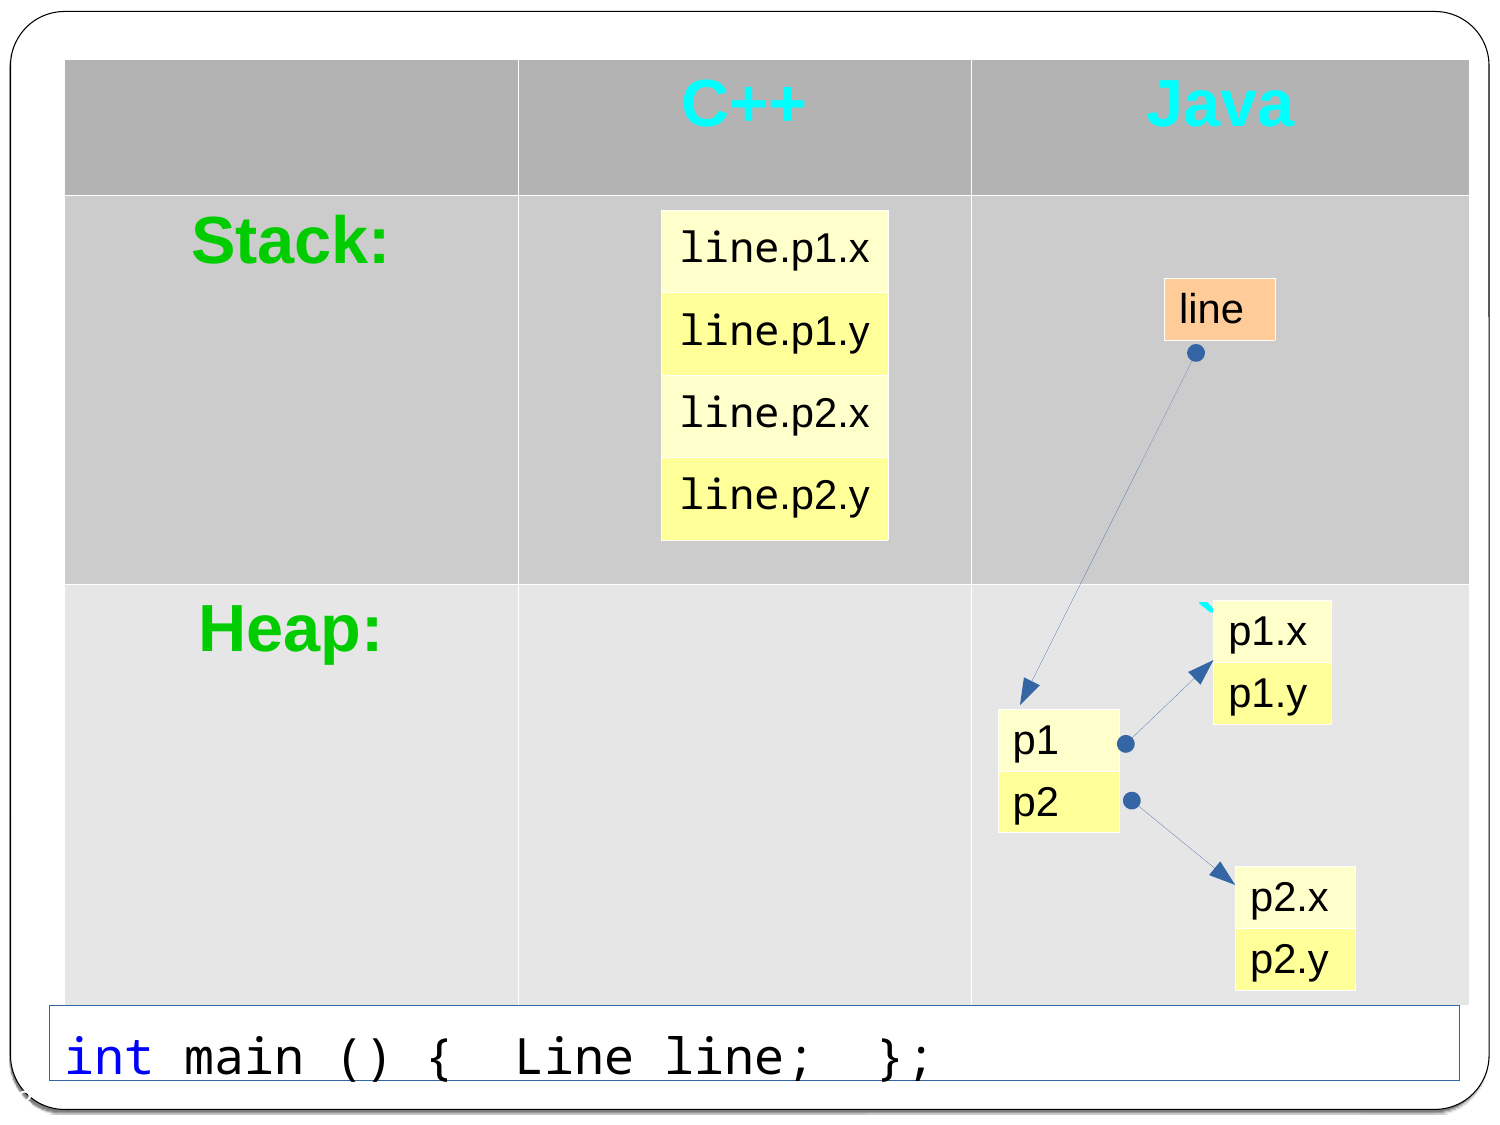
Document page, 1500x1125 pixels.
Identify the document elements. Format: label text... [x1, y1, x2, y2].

table_cell p2.y [1236, 929, 1355, 990]
table_header line.p1.x [662, 211, 888, 292]
slide_number <number> [0, 1074, 50, 1125]
table_header p1.x [1214, 601, 1331, 662]
table_cell `` [972, 585, 1469, 1005]
table_cell Heap: [65, 585, 518, 1005]
table_cell p2 [999, 772, 1119, 832]
table_header Java [972, 60, 1469, 195]
table_header line [1165, 279, 1275, 340]
table_cell p1.y [1214, 663, 1331, 724]
table_cell [519, 585, 971, 1005]
table_header p1 [999, 710, 1119, 771]
table_header p2.x [1236, 867, 1355, 928]
table_header [65, 60, 518, 195]
table_cell line.p2.y [662, 458, 888, 540]
table_header C++ [519, 60, 971, 195]
table_cell [519, 196, 971, 584]
table_cell line.p2.x [662, 376, 888, 457]
list int main () { Line line; }; [49, 1005, 1460, 1081]
table_cell [972, 196, 1469, 584]
table_cell line.p1.y [662, 293, 888, 375]
table_cell Stack: [65, 196, 518, 584]
